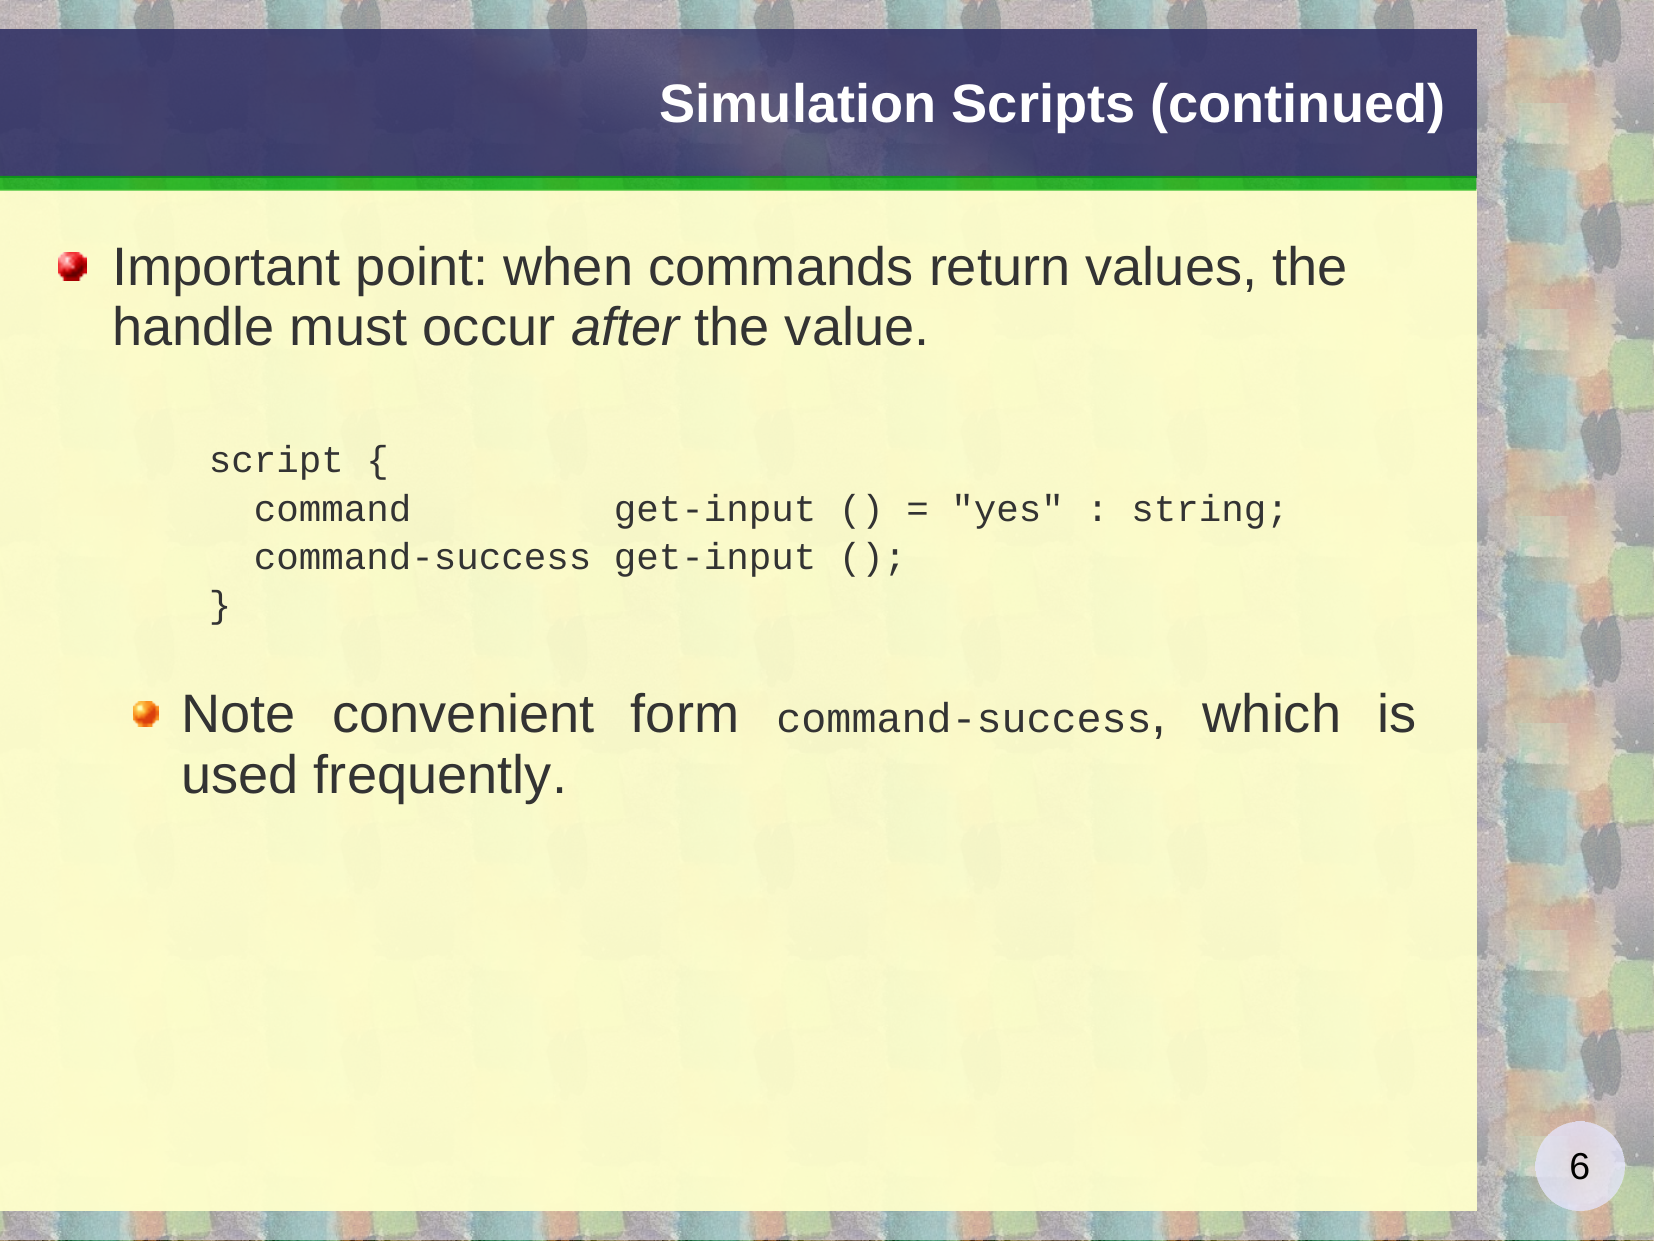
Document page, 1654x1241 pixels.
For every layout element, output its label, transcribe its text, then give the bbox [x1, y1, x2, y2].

title Simulation Scripts (continued) [29, 59, 1447, 148]
list Important point: when commands return values, the handle must occur after the value. script { command get-input () = "yes" : string; command-success get-input (); } Note convenient form command-success, which is used frequently. [58, 236, 1418, 1167]
